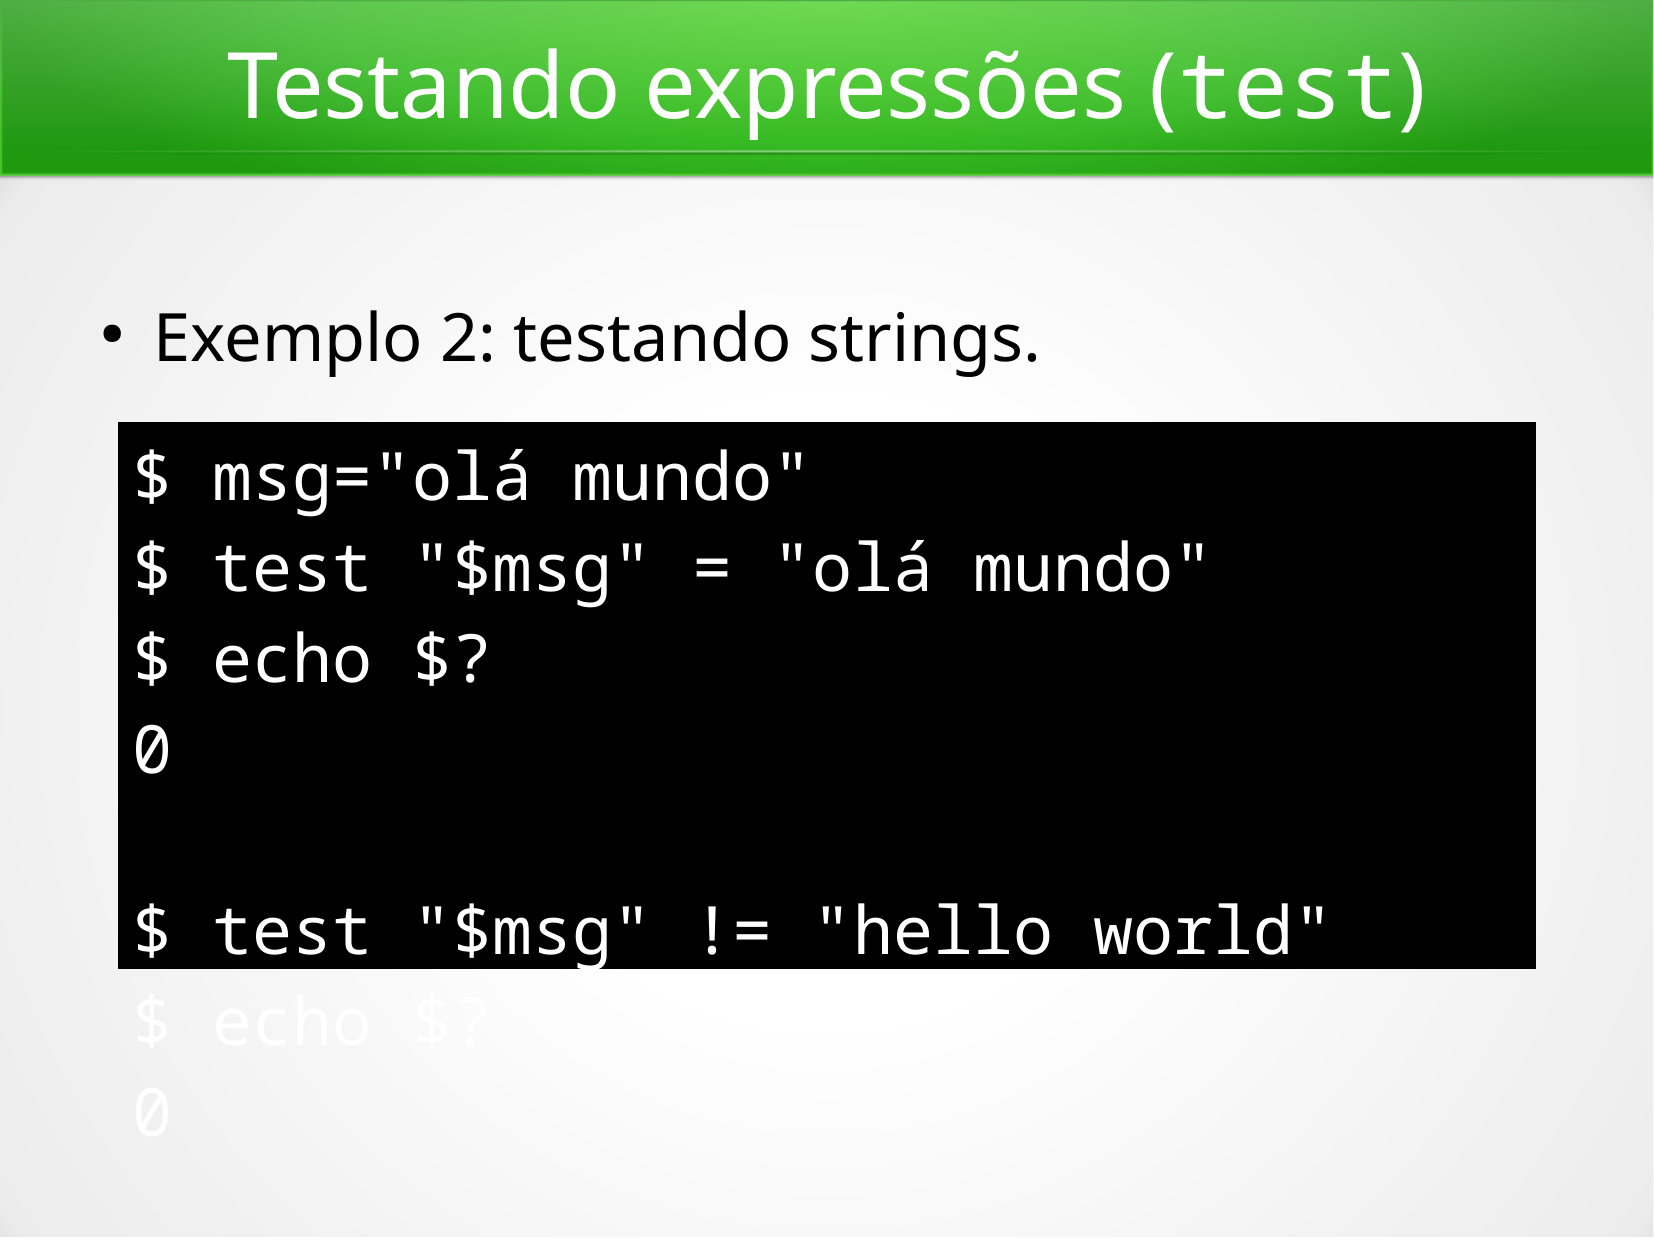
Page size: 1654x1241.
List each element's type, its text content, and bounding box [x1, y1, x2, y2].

list Exemplo 2: testando strings. [82, 290, 1571, 1010]
picture [0, 0, 1654, 1237]
title Testando expressões (test) [82, 11, 1571, 154]
